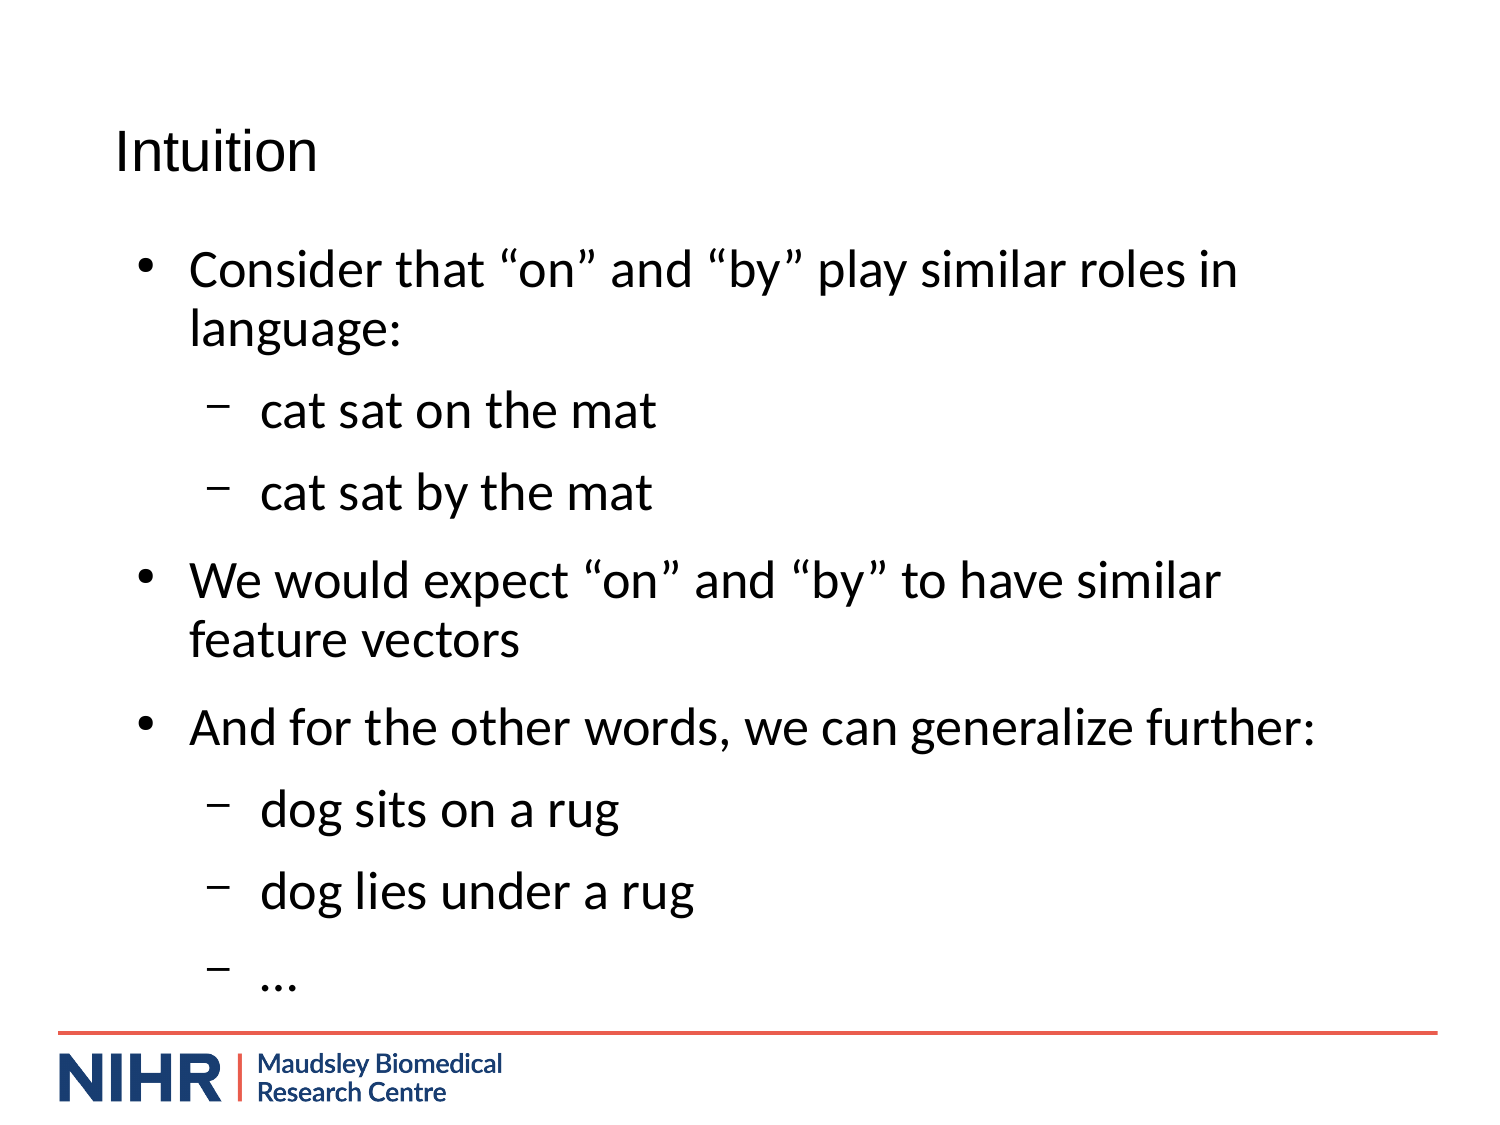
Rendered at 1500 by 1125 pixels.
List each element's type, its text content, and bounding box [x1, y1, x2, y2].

picture [29, 1018, 531, 1125]
list Consider that “on” and “by” play similar roles in language: cat sat on the mat cat sat by the mat We would expect “on” and “by” to have similar feature vectors And for the other words, we can generalize further: dog sits on a rug dog lies under a rug … [118, 141, 1347, 1016]
text_box Intuition [100, 113, 1105, 192]
